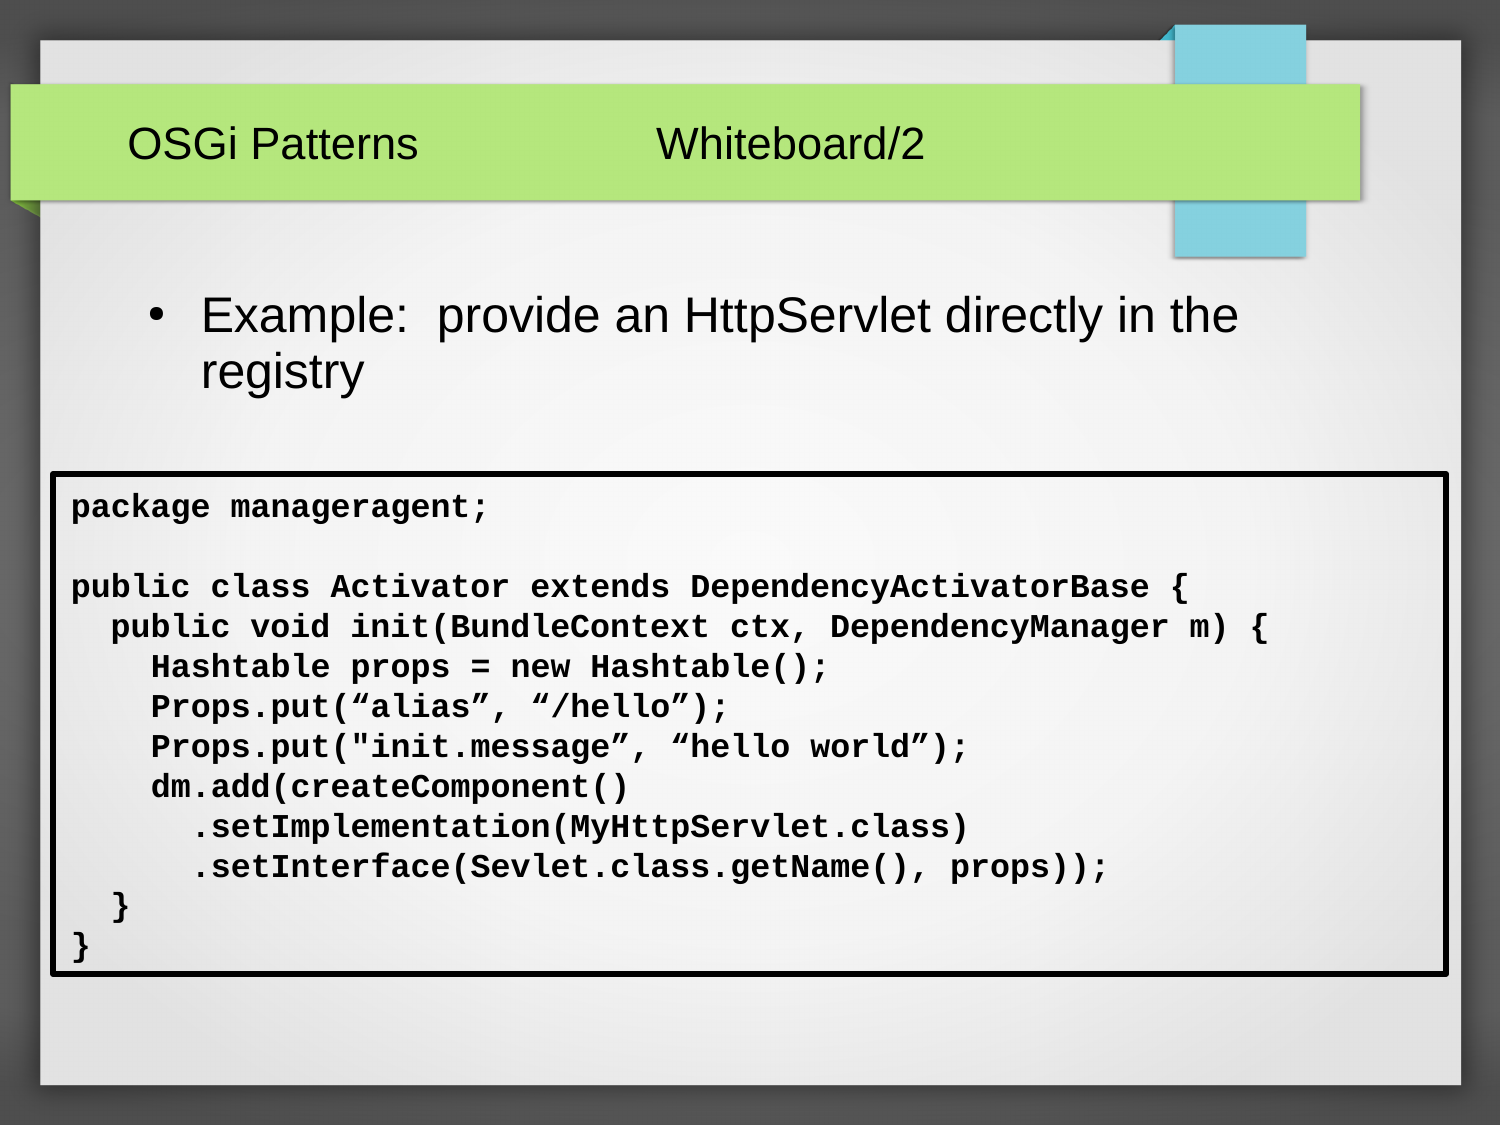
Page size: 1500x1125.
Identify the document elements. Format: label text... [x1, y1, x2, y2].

text_box package manageragent; public class Activator extends DependencyActivatorBase { public void init(BundleContext ctx, DependencyManager m) { Hashtable props = new Hashtable(); Props.put(“alias”, “/hello”); Props.put("init.message”, “hello world”); dm.add(createComponent() .setImplementation(MyHttpServlet.class) .setInterface(Sevlet.class.getName(), props)); } } [52, 474, 1446, 974]
list Example: provide an HttpServlet directly in the registry [115, 279, 1391, 471]
picture [0, 0, 1500, 1125]
title OSGi Patterns Whiteboard/2 [112, 42, 1454, 246]
